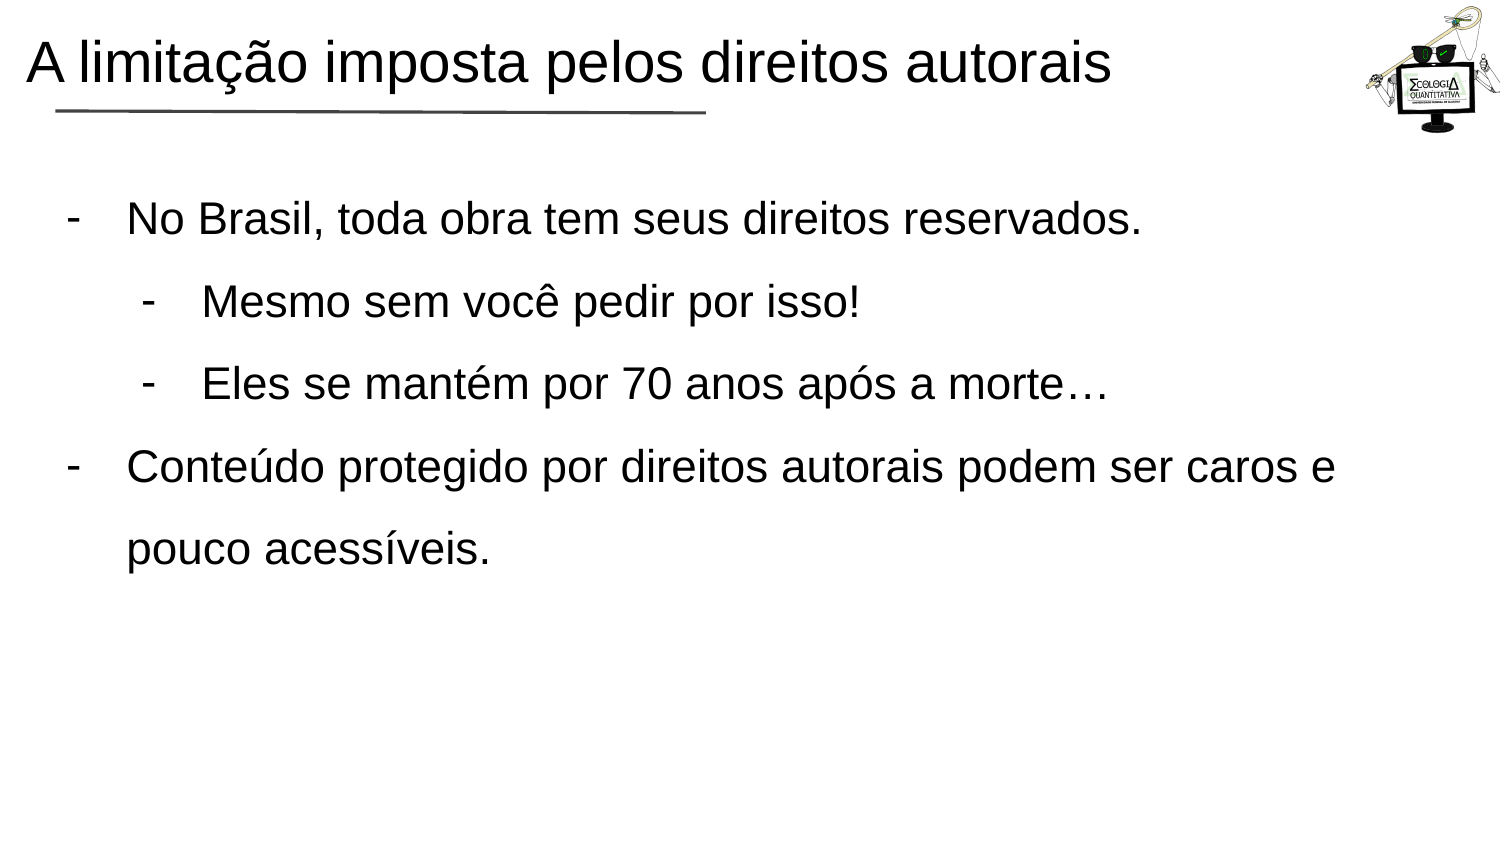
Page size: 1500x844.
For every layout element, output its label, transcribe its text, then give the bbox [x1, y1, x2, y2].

text_box A limitação imposta pelos direitos autorais [11, 9, 1210, 117]
text_box No Brasil, toda obra tem seus direitos reservados. Mesmo sem você pedir por isso! Eles se mantém por 70 anos após a morte… Conteúdo protegido por direitos autorais podem ser caros e pouco acessíveis. [36, 146, 1412, 566]
picture [1365, 3, 1500, 135]
